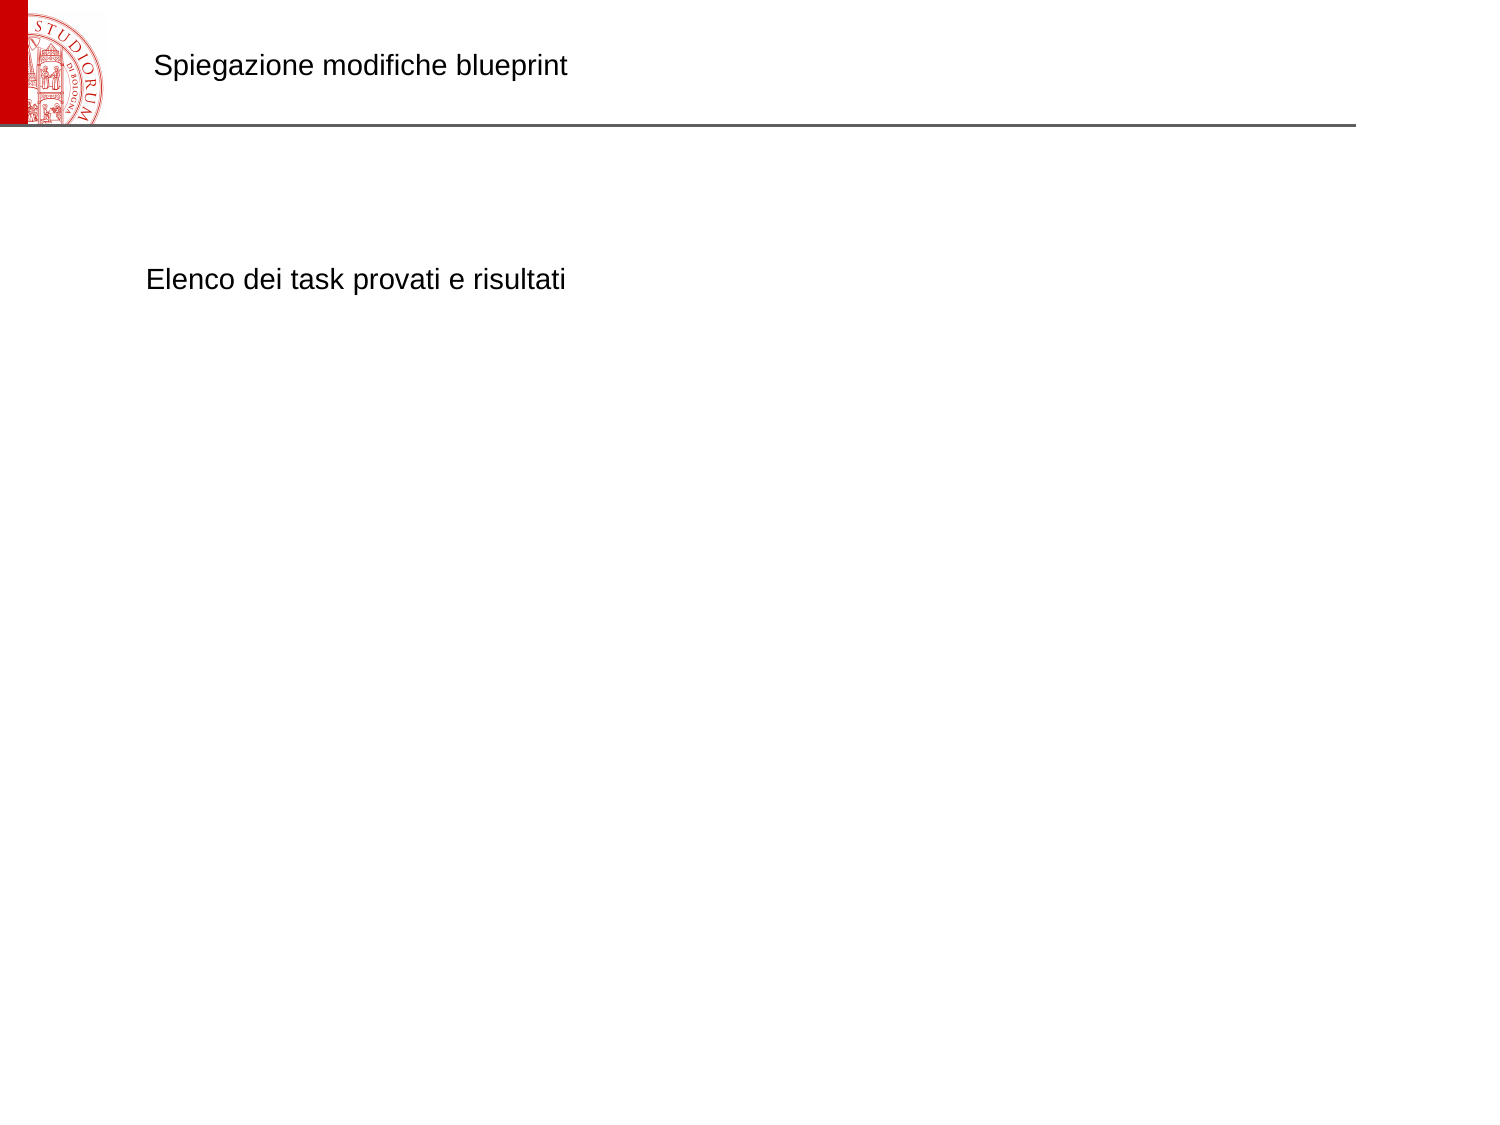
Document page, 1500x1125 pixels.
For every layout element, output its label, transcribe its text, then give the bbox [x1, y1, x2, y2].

picture [28, 11, 107, 124]
list Elenco dei task provati e risultati [75, 263, 1425, 1006]
title Spiegazione modifiche blueprint [153, 23, 1429, 107]
